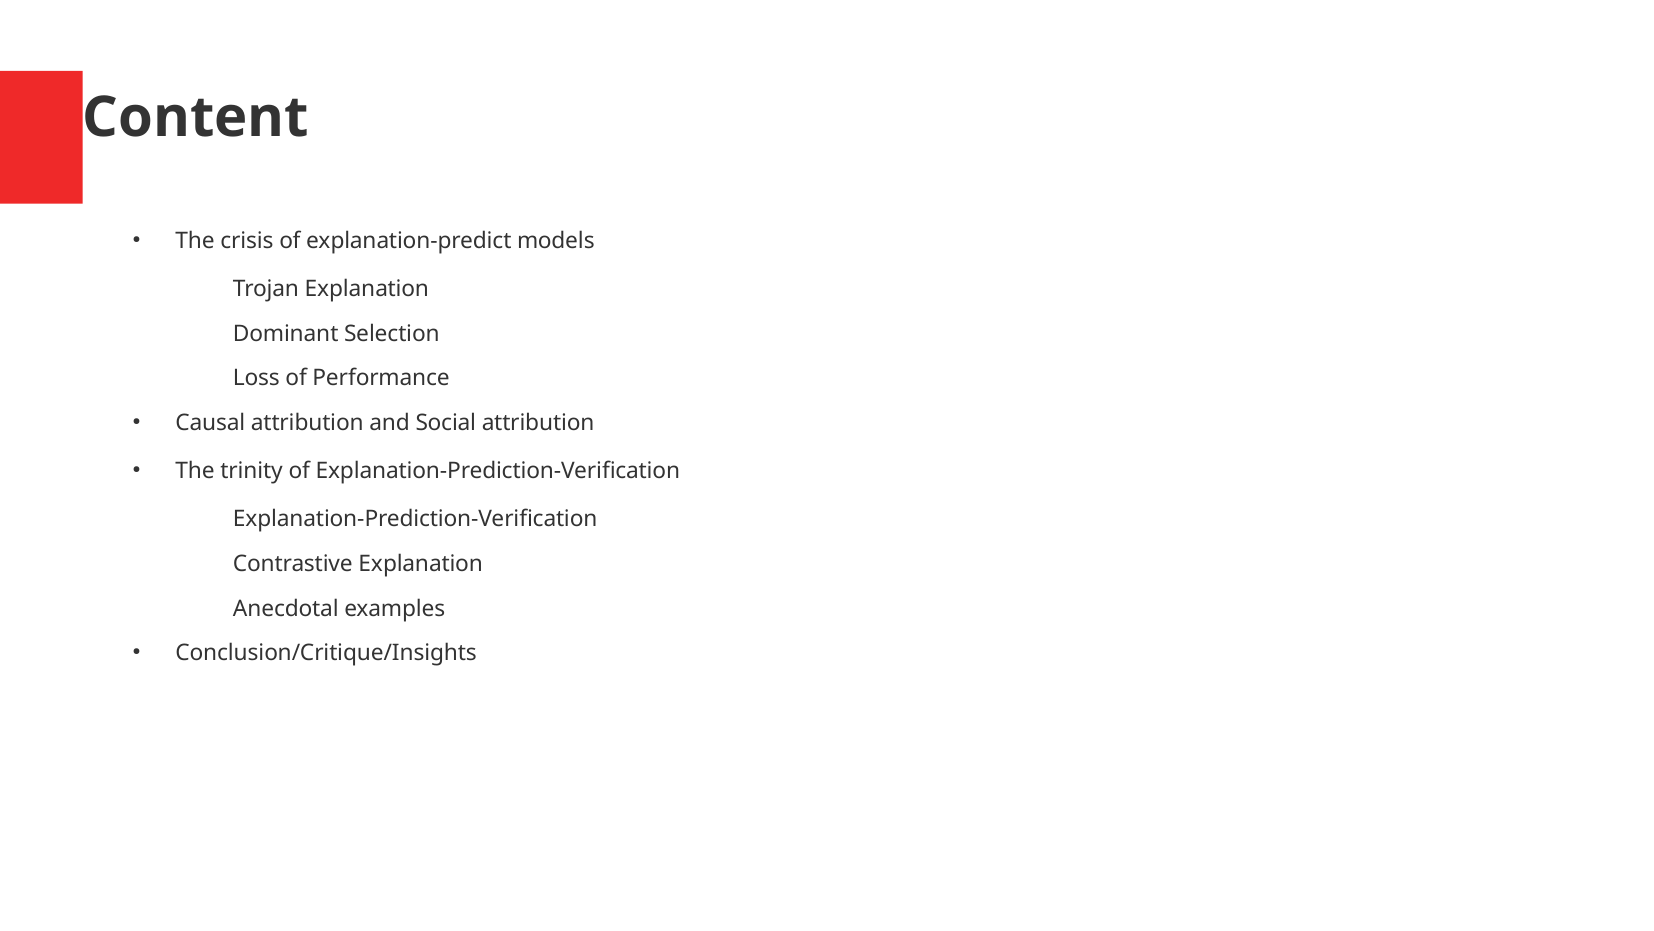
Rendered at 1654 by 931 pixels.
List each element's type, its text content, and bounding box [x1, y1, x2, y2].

list The crisis of explanation-predict models Trojan Explanation Dominant Selection Loss of Performance Causal attribution and Social attribution The trinity of Explanation-Prediction-Verification Explanation-Prediction-Verification Contrastive Explanation Anecdotal examples Conclusion/Critique/Insights [118, 224, 1524, 668]
title Content [82, 37, 1571, 193]
